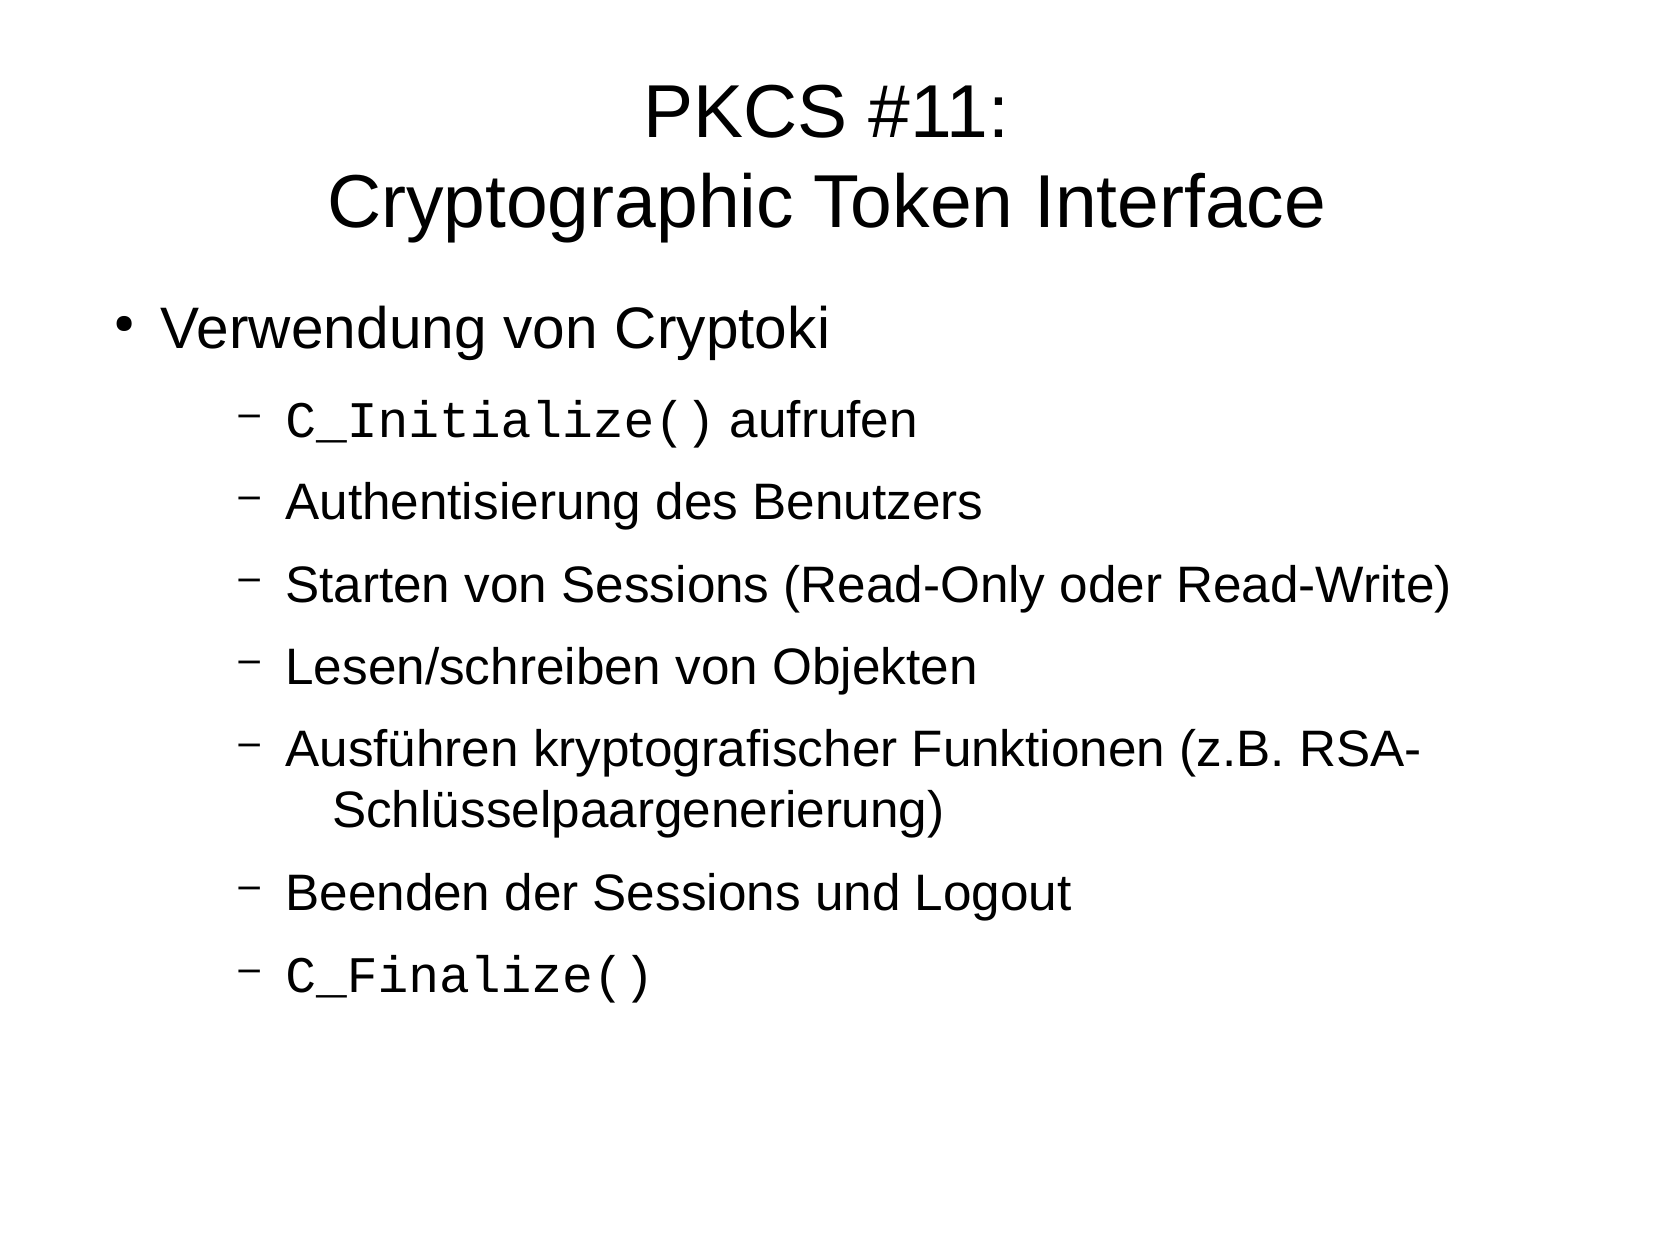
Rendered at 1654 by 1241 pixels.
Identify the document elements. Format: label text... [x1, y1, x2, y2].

list Verwendung von Cryptoki C_Initialize() aufrufen Authentisierung des Benutzers Starten von Sessions (Read-Only oder Read-Write) Lesen/schreiben von Objekten Ausführen kryptografischer Funktionen (z.B. RSA-Schlüsselpaargenerierung) Beenden der Sessions und Logout C_Finalize() [82, 290, 1571, 1010]
title PKCS #11: Cryptographic Token Interface [82, 49, 1571, 257]
